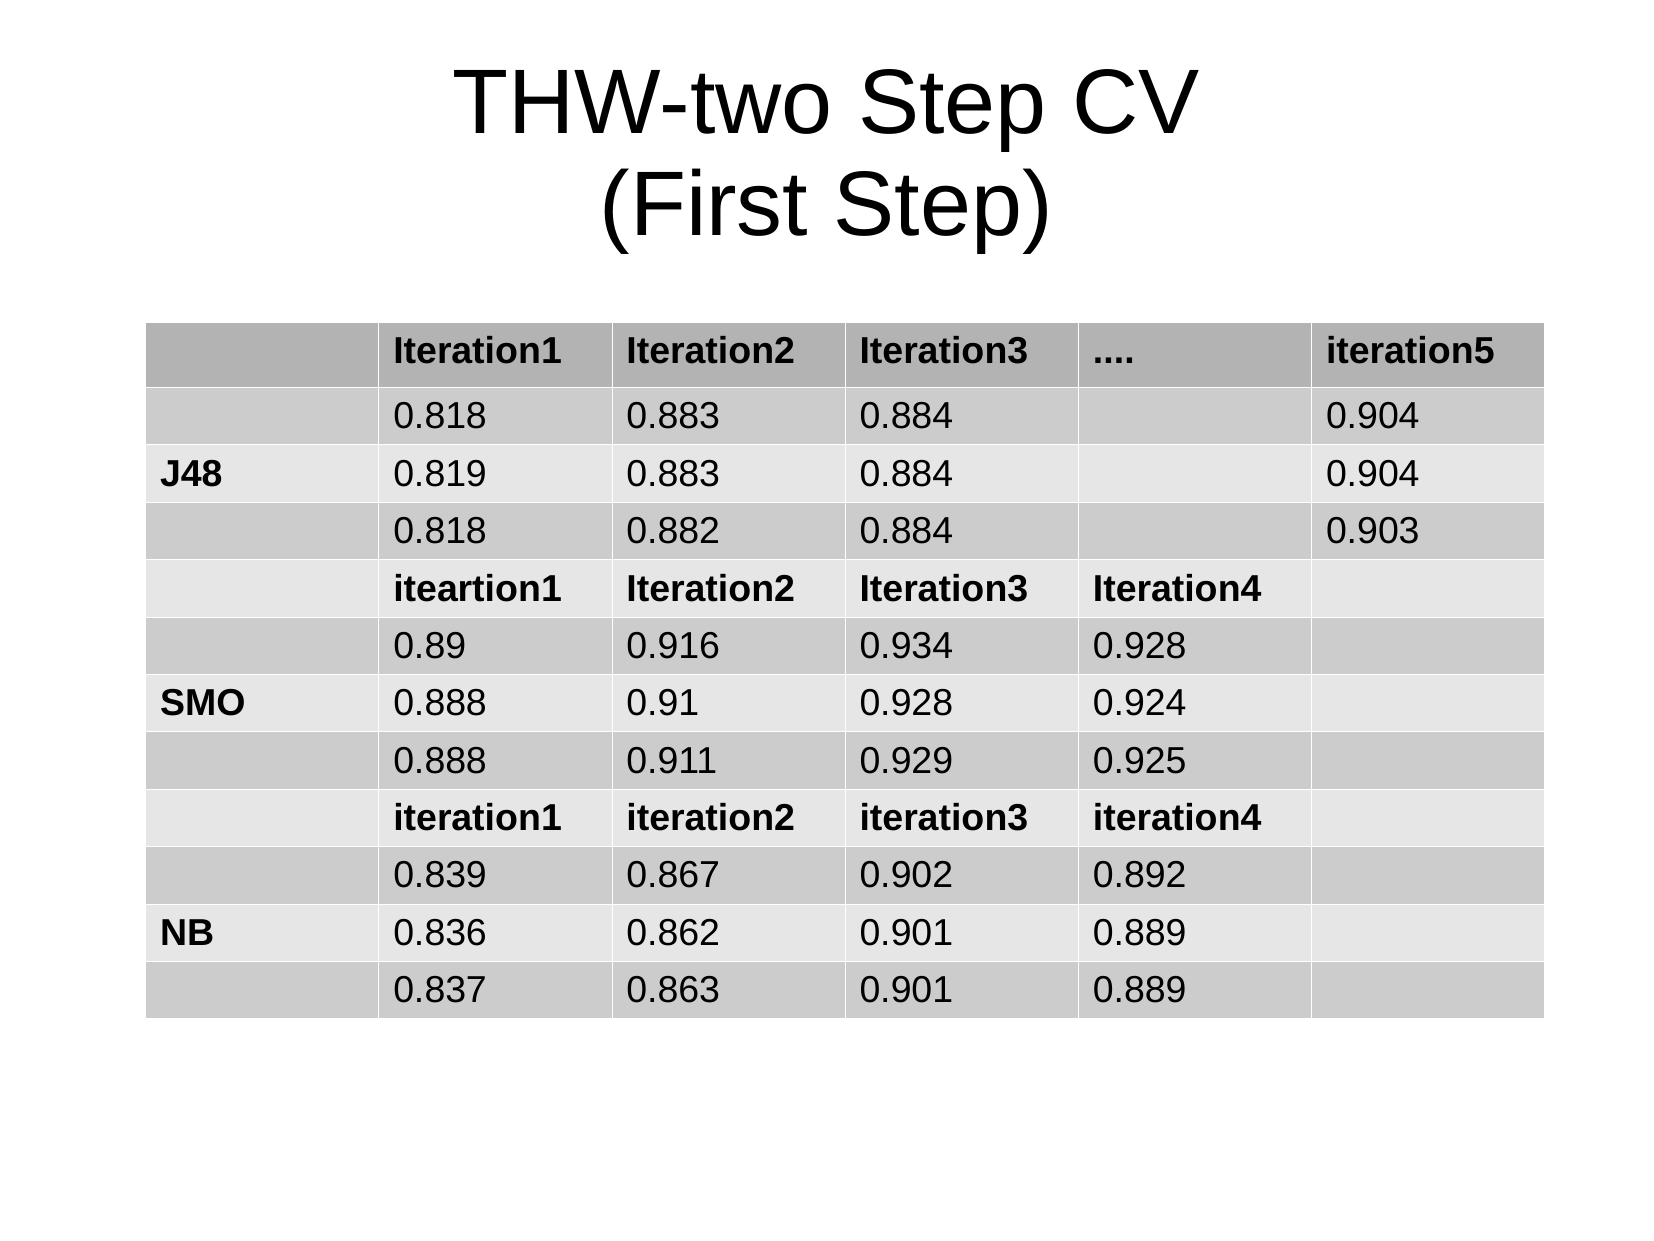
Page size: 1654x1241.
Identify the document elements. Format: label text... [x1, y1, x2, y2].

table_cell 0.901 [846, 962, 1078, 1018]
table_cell 0.837 [379, 962, 612, 1018]
table_cell [1312, 962, 1544, 1018]
table_cell [1312, 675, 1544, 731]
table_cell 0.911 [613, 732, 845, 789]
table_cell 0.888 [379, 675, 612, 731]
table_cell 0.924 [1079, 675, 1311, 731]
table_cell [1079, 445, 1311, 502]
table_cell 0.883 [613, 388, 845, 444]
table_cell [1079, 388, 1311, 444]
table_cell 0.836 [379, 905, 612, 961]
table_cell 0.884 [846, 503, 1078, 559]
table_cell 0.882 [613, 503, 845, 559]
table_cell 0.819 [379, 445, 612, 502]
table_cell [146, 847, 378, 904]
table_cell [146, 790, 378, 846]
table_cell 0.884 [846, 388, 1078, 444]
table_cell iteartion1 [379, 560, 612, 617]
table_cell 0.839 [379, 847, 612, 904]
table_cell 0.928 [1079, 618, 1311, 674]
table_cell 0.929 [846, 732, 1078, 789]
table_cell 0.928 [846, 675, 1078, 731]
table_cell 0.883 [613, 445, 845, 502]
table_cell [1312, 790, 1544, 846]
table_header .... [1079, 323, 1311, 387]
table_cell [146, 560, 378, 617]
table_cell Iteration3 [846, 560, 1078, 617]
table_cell Iteration4 [1079, 560, 1311, 617]
table_cell 0.863 [613, 962, 845, 1018]
table_cell 0.903 [1312, 503, 1544, 559]
table_cell 0.818 [379, 388, 612, 444]
table_cell [1312, 618, 1544, 674]
table_cell 0.916 [613, 618, 845, 674]
table_cell 0.904 [1312, 445, 1544, 502]
table_cell [1312, 847, 1544, 904]
table_cell [1312, 732, 1544, 789]
table_cell [1312, 560, 1544, 617]
table_cell 0.888 [379, 732, 612, 789]
table_header iteration5 [1312, 323, 1544, 387]
table_cell J48 [146, 445, 378, 502]
table_cell 0.901 [846, 905, 1078, 961]
table_cell 0.904 [1312, 388, 1544, 444]
table_cell [146, 618, 378, 674]
table_cell NB [146, 905, 378, 961]
title THW-two Step CV (First Step) [82, 49, 1571, 257]
table_cell [1079, 503, 1311, 559]
table_cell 0.91 [613, 675, 845, 731]
table_cell 0.89 [379, 618, 612, 674]
table_cell iteration2 [613, 790, 845, 846]
table_header Iteration3 [846, 323, 1078, 387]
table_header Iteration2 [613, 323, 845, 387]
table_cell SMO [146, 675, 378, 731]
table_cell 0.889 [1079, 962, 1311, 1018]
table_cell [146, 732, 378, 789]
table_header Iteration1 [379, 323, 612, 387]
table_cell iteration1 [379, 790, 612, 846]
table_cell 0.884 [846, 445, 1078, 502]
table_cell [146, 503, 378, 559]
table_cell 0.818 [379, 503, 612, 559]
table_cell [146, 962, 378, 1018]
table_cell [1312, 905, 1544, 961]
table_cell 0.867 [613, 847, 845, 904]
table_cell 0.925 [1079, 732, 1311, 789]
table_cell 0.892 [1079, 847, 1311, 904]
table_cell iteration3 [846, 790, 1078, 846]
table_cell iteration4 [1079, 790, 1311, 846]
table_header [146, 323, 378, 387]
table_cell 0.862 [613, 905, 845, 961]
table_cell 0.889 [1079, 905, 1311, 961]
table_cell [146, 388, 378, 444]
table_cell 0.934 [846, 618, 1078, 674]
table_cell Iteration2 [613, 560, 845, 617]
table_cell 0.902 [846, 847, 1078, 904]
